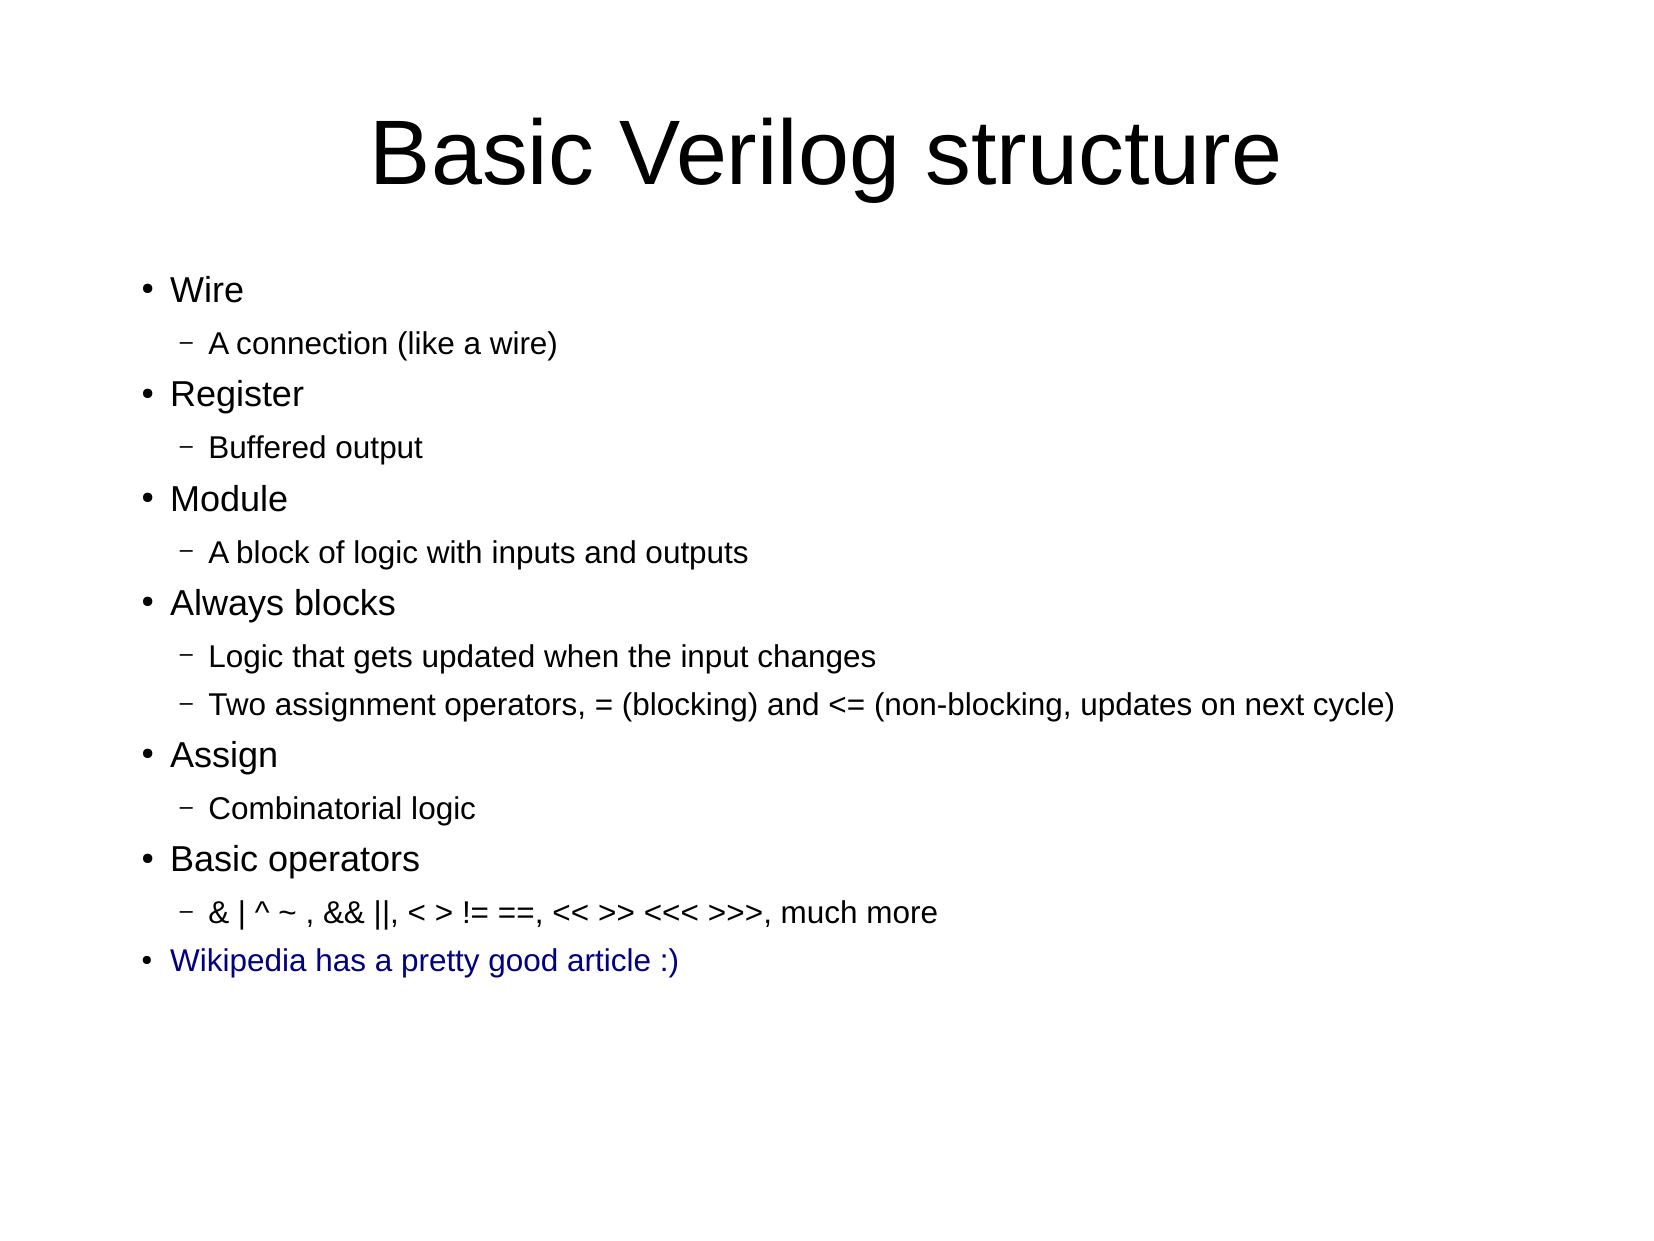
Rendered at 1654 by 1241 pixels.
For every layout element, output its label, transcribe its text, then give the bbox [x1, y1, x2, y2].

title Basic Verilog structure [82, 49, 1571, 257]
list Wire A connection (like a wire) Register Buffered output Module A block of logic with inputs and outputs Always blocks Logic that gets updated when the input changes Two assignment operators, = (blocking) and <= (non-blocking, updates on next cycle) Assign Combinatorial logic Basic operators & | ^ ~ , && ||, < > != ==, << >> <<< >>>, much more Wikipedia has a pretty good article :) [131, 270, 1621, 990]
